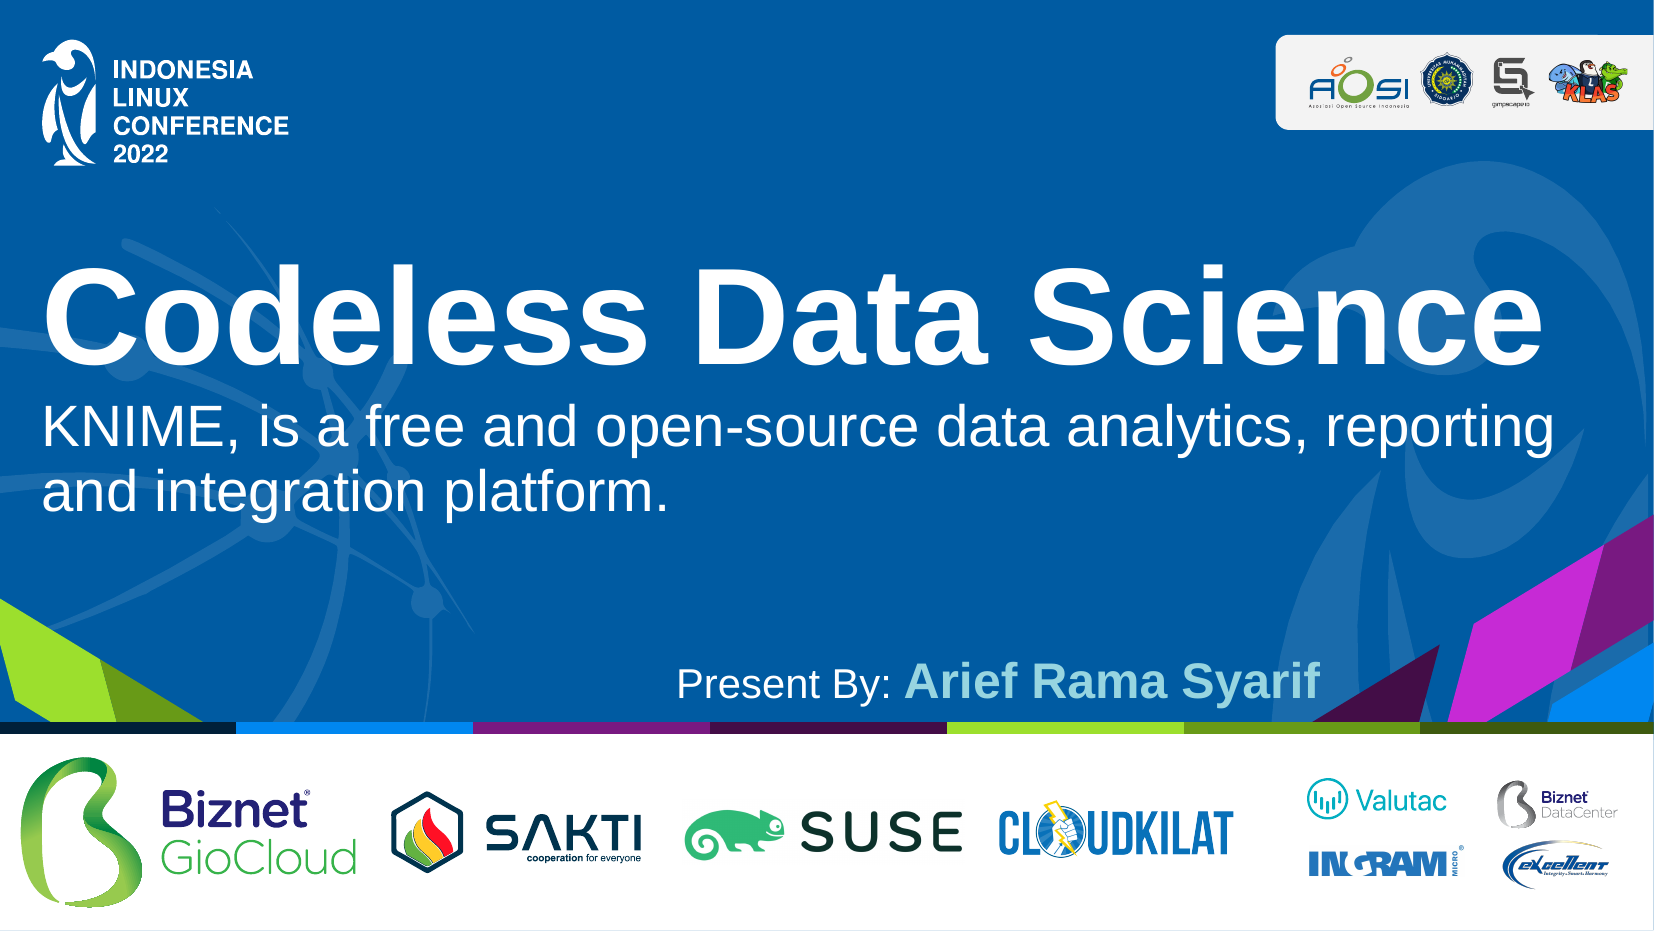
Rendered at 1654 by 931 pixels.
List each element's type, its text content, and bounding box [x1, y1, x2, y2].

picture [682, 799, 965, 865]
picture [601, 855, 616, 859]
picture [1420, 52, 1474, 102]
picture [999, 800, 1234, 858]
picture [626, 855, 634, 862]
picture [1309, 845, 1465, 877]
title Codeless Data Science KNIME, is a free and open-source data analytics, reporting and integration platform. [41, 102, 1613, 662]
picture [1548, 60, 1628, 103]
list Present By: Arief Rama Syarif [512, 662, 1413, 729]
picture [1496, 840, 1620, 890]
